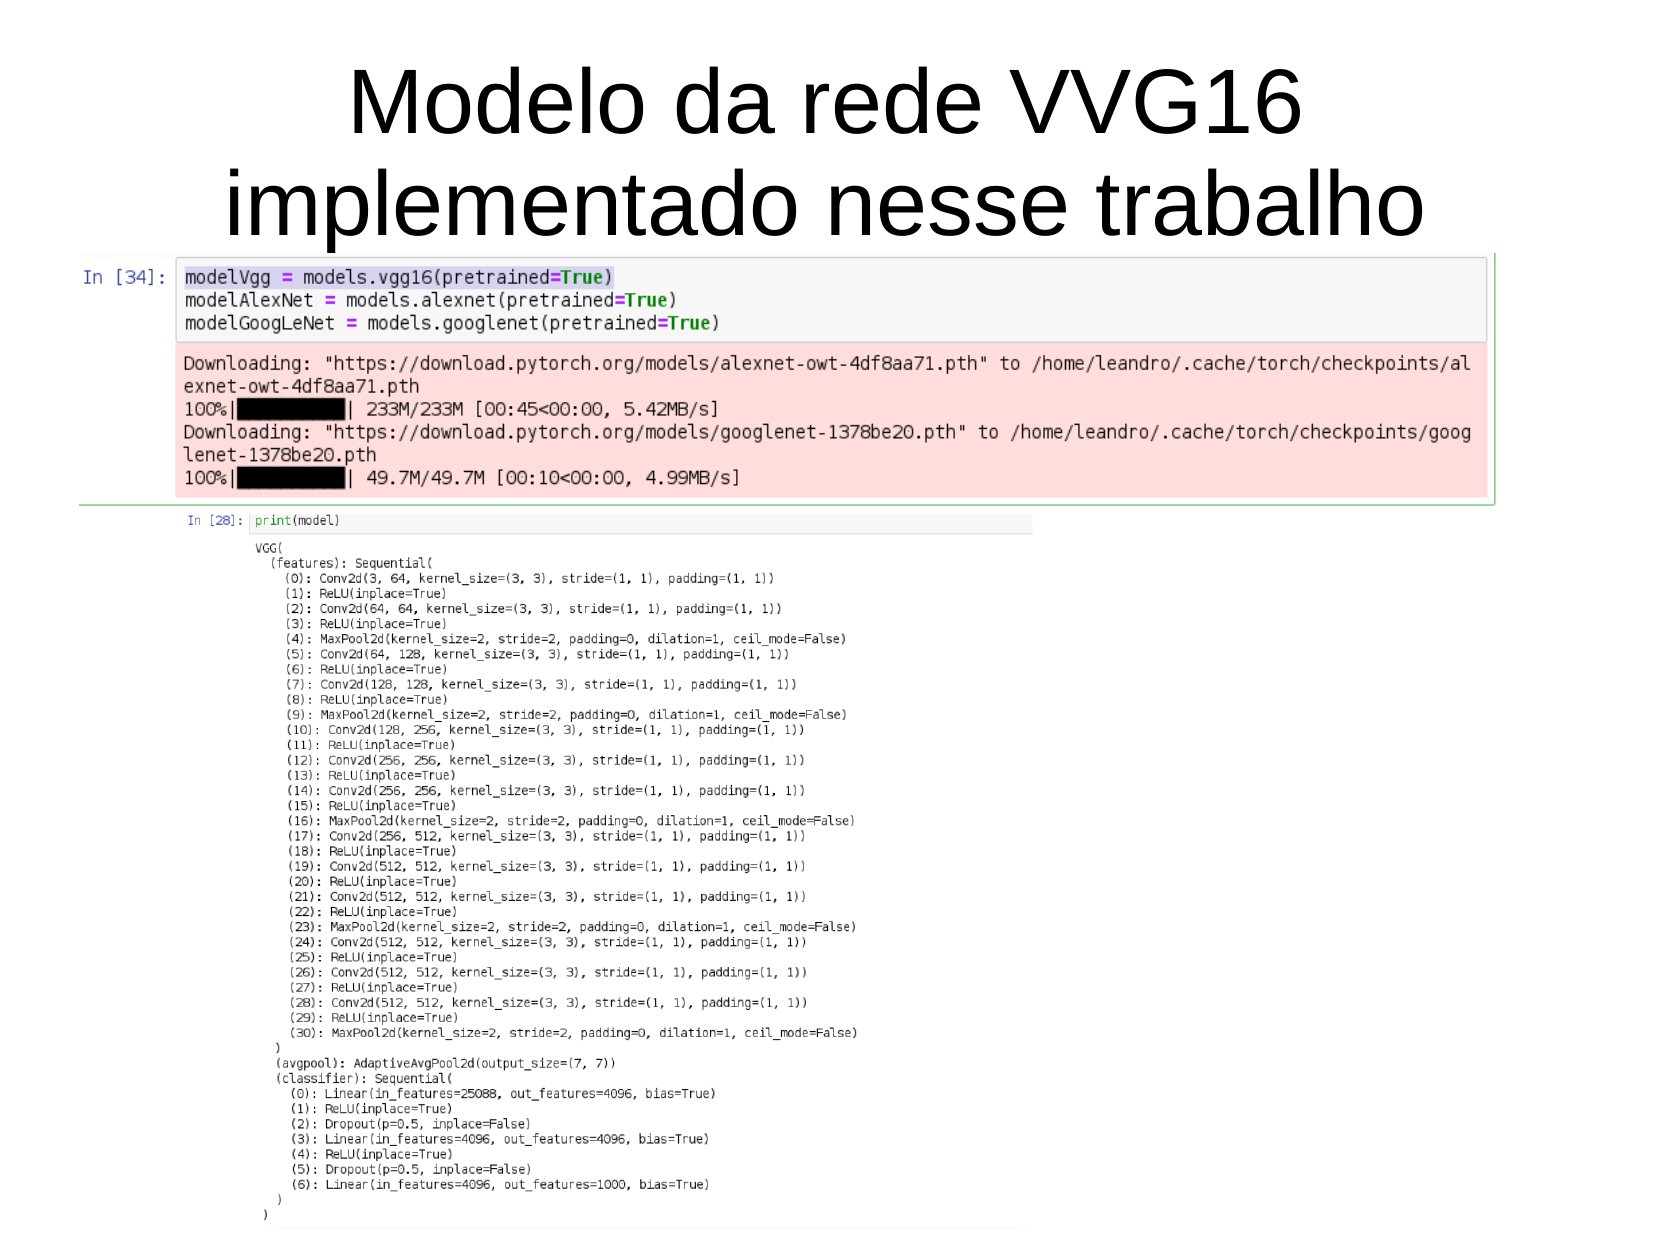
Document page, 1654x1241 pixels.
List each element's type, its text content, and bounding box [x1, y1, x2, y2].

title Modelo da rede VVG16 implementado nesse trabalho [82, 49, 1571, 257]
picture [79, 253, 1501, 1229]
